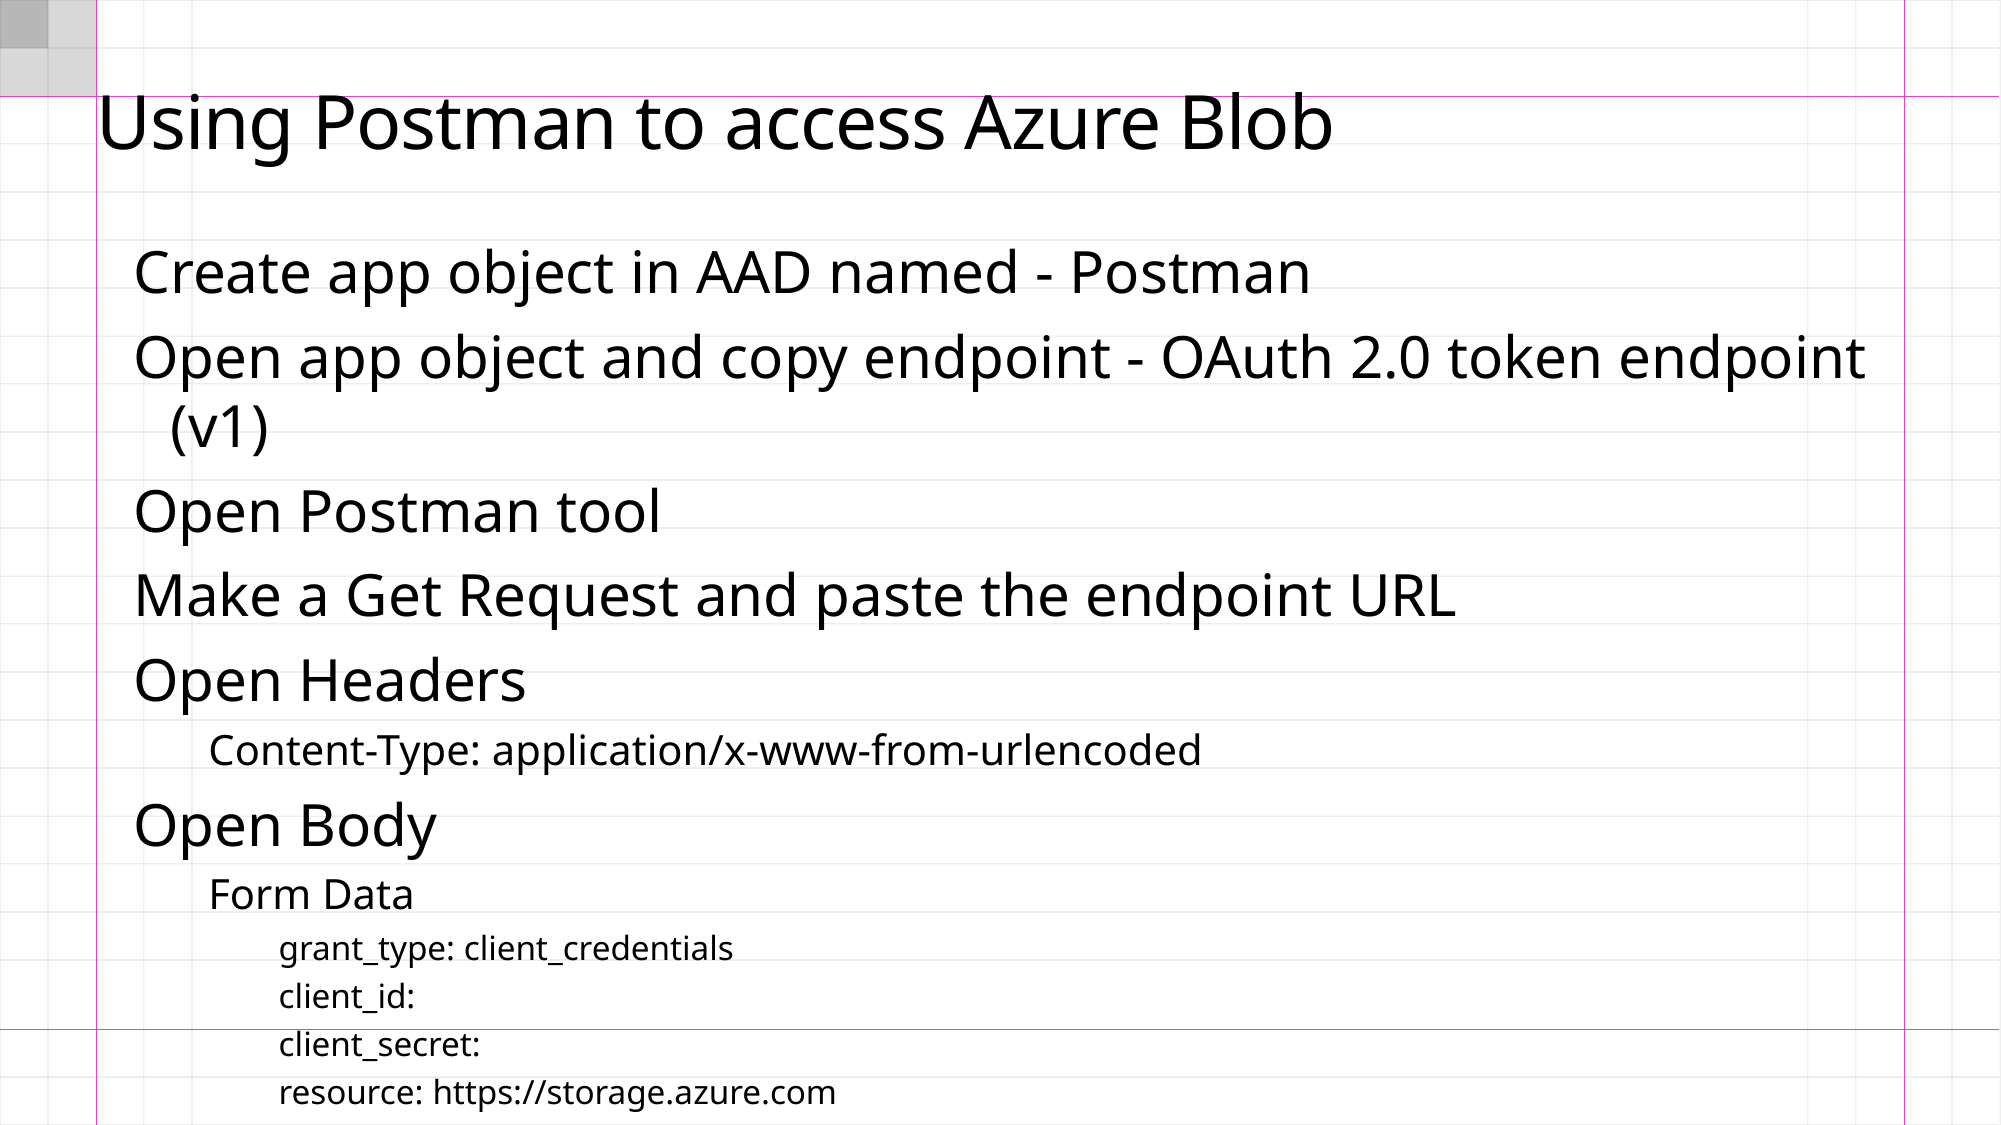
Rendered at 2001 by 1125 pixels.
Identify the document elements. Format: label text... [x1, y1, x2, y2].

list Create app object in AAD named - Postman Open app object and copy endpoint - OAuth 2.0 token endpoint (v1) Open Postman tool Make a Get Request and paste the endpoint URL Open Headers Content-Type: application/x-www-from-urlencoded Open Body Form Data grant_type: client_credentials client_id: client_secret: resource: https://storage.azure.com Click Send Copy access token returned [22, 90, 1977, 1125]
title Using Postman to access Azure Blob [22, 0, 1830, 90]
